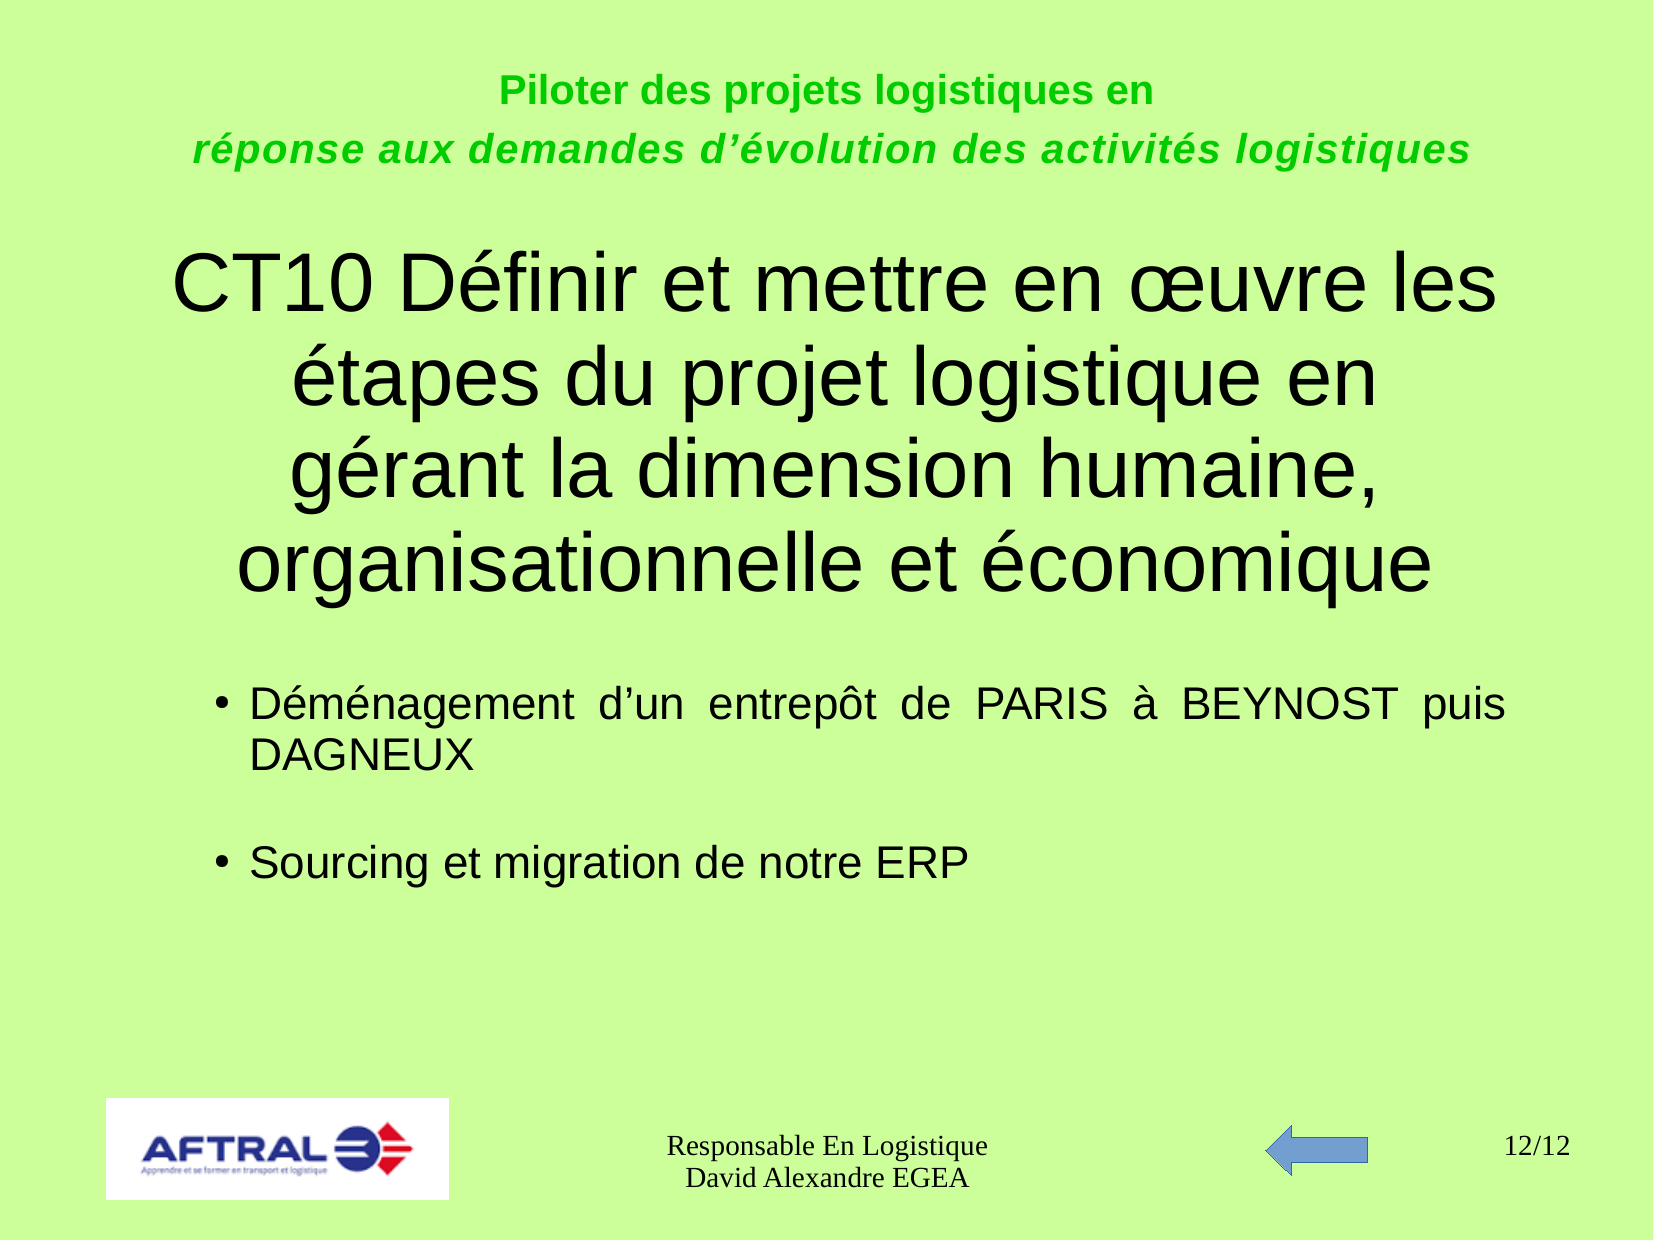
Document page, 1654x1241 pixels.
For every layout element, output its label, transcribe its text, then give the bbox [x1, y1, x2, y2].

text_box [1265, 1125, 1368, 1176]
picture [106, 1098, 449, 1200]
text_box Sourcing et migration de notre ERP [199, 829, 1523, 897]
text_box Piloter des projets logistiques en réponse aux demandes d’évolution des activités logistiques [76, 59, 1589, 181]
text_box Déménagement d’un entrepôt de PARIS à BEYNOST puis DAGNEUX [199, 670, 1523, 788]
text_box CT10 Définir et mettre en œuvre les étapes du projet logistique en gérant la dimension humaine, organisationnelle et économique [153, 229, 1518, 617]
